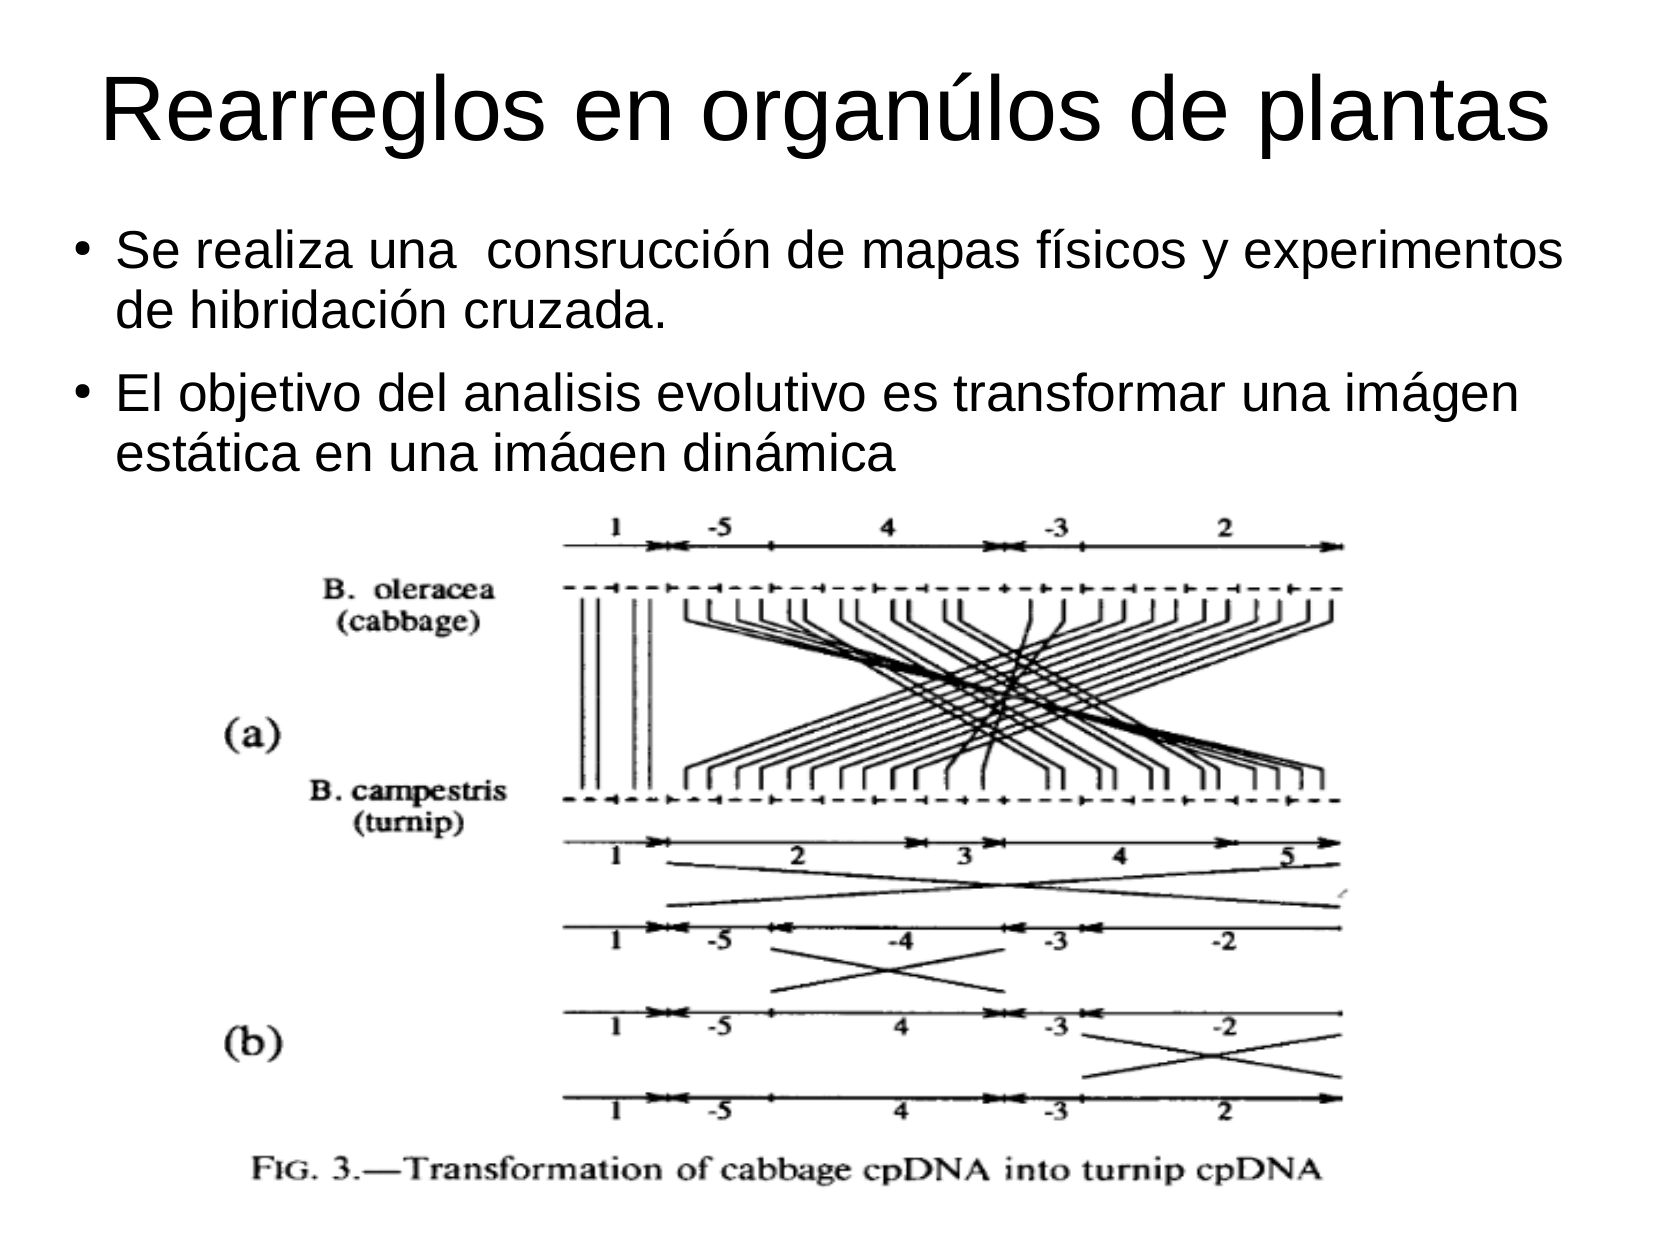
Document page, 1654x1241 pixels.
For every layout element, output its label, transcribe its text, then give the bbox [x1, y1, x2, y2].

list Se realiza una consrucción de mapas físicos y experimentos de hibridación cruzada. El objetivo del analisis evolutivo es transformar una imágen estática en una imágen dinámica [59, 219, 1630, 485]
picture [224, 472, 1371, 1205]
title Rearreglos en organúlos de plantas [82, 5, 1571, 213]
